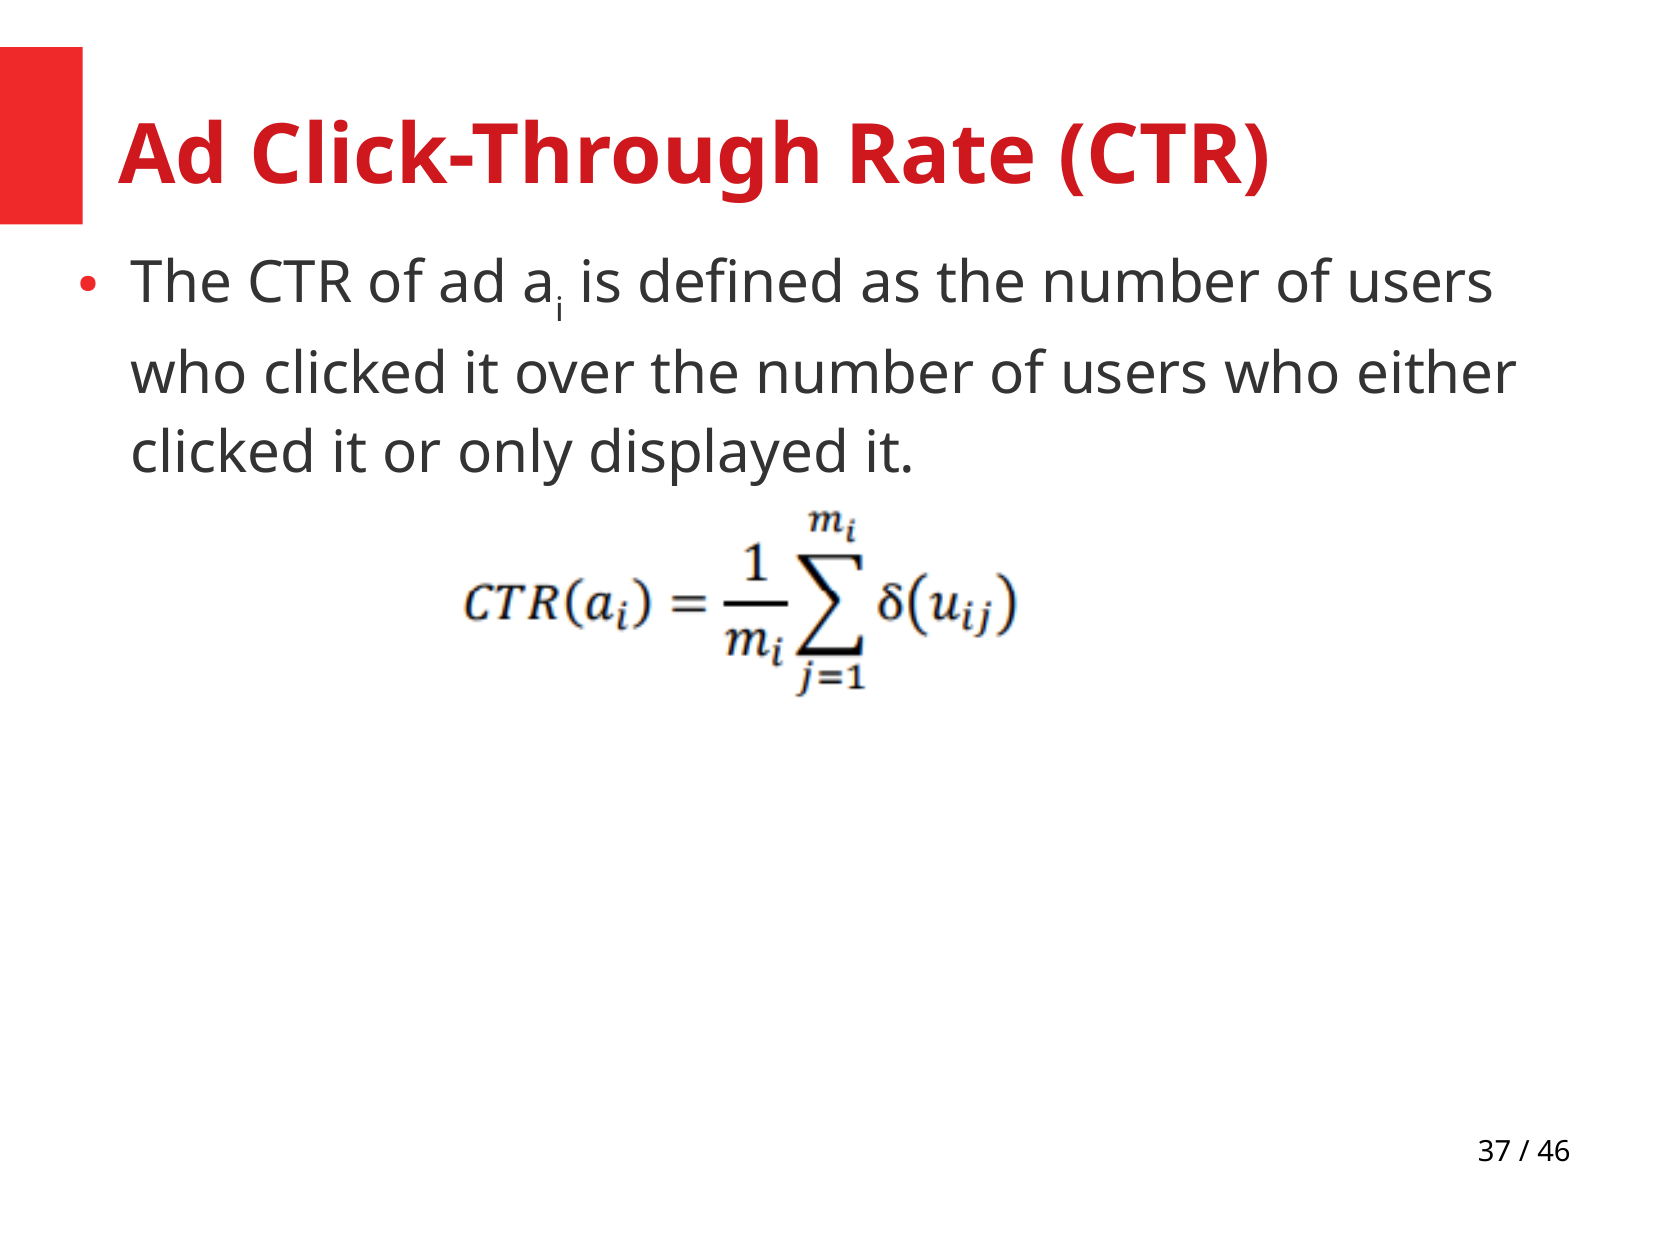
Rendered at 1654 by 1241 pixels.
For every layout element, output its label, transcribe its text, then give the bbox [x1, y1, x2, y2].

picture [439, 509, 1051, 706]
list The CTR of ad ai is defined as the number of users who clicked it over the number of users who either clicked it or only displayed it. [60, 240, 1591, 1074]
title Ad Click-Through Rate (CTR) [118, 49, 1571, 240]
